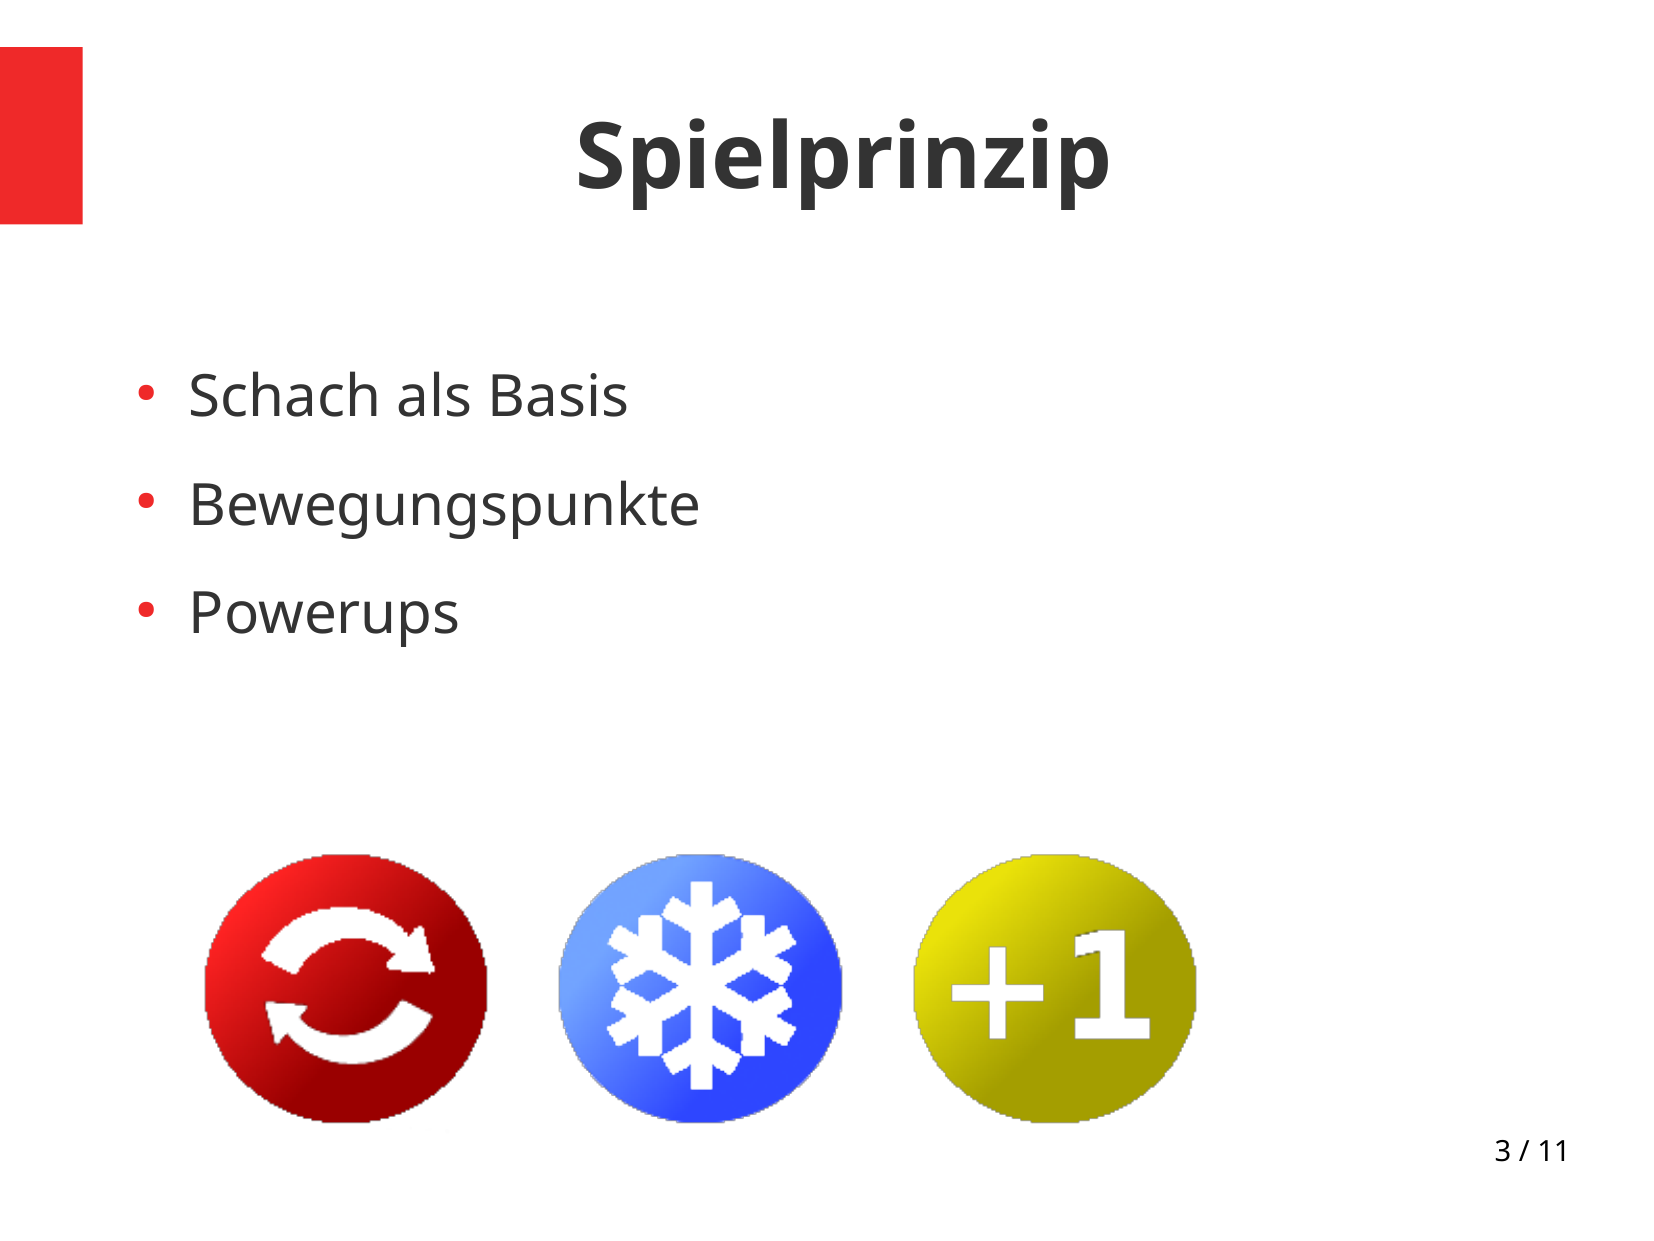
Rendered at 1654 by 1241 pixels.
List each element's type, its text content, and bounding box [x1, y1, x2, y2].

list Schach als Basis Bewegungspunkte Powerups [118, 354, 1536, 1074]
picture [189, 826, 502, 1140]
picture [543, 826, 857, 1140]
picture [898, 826, 1211, 1140]
title Spielprinzip [118, 49, 1571, 257]
